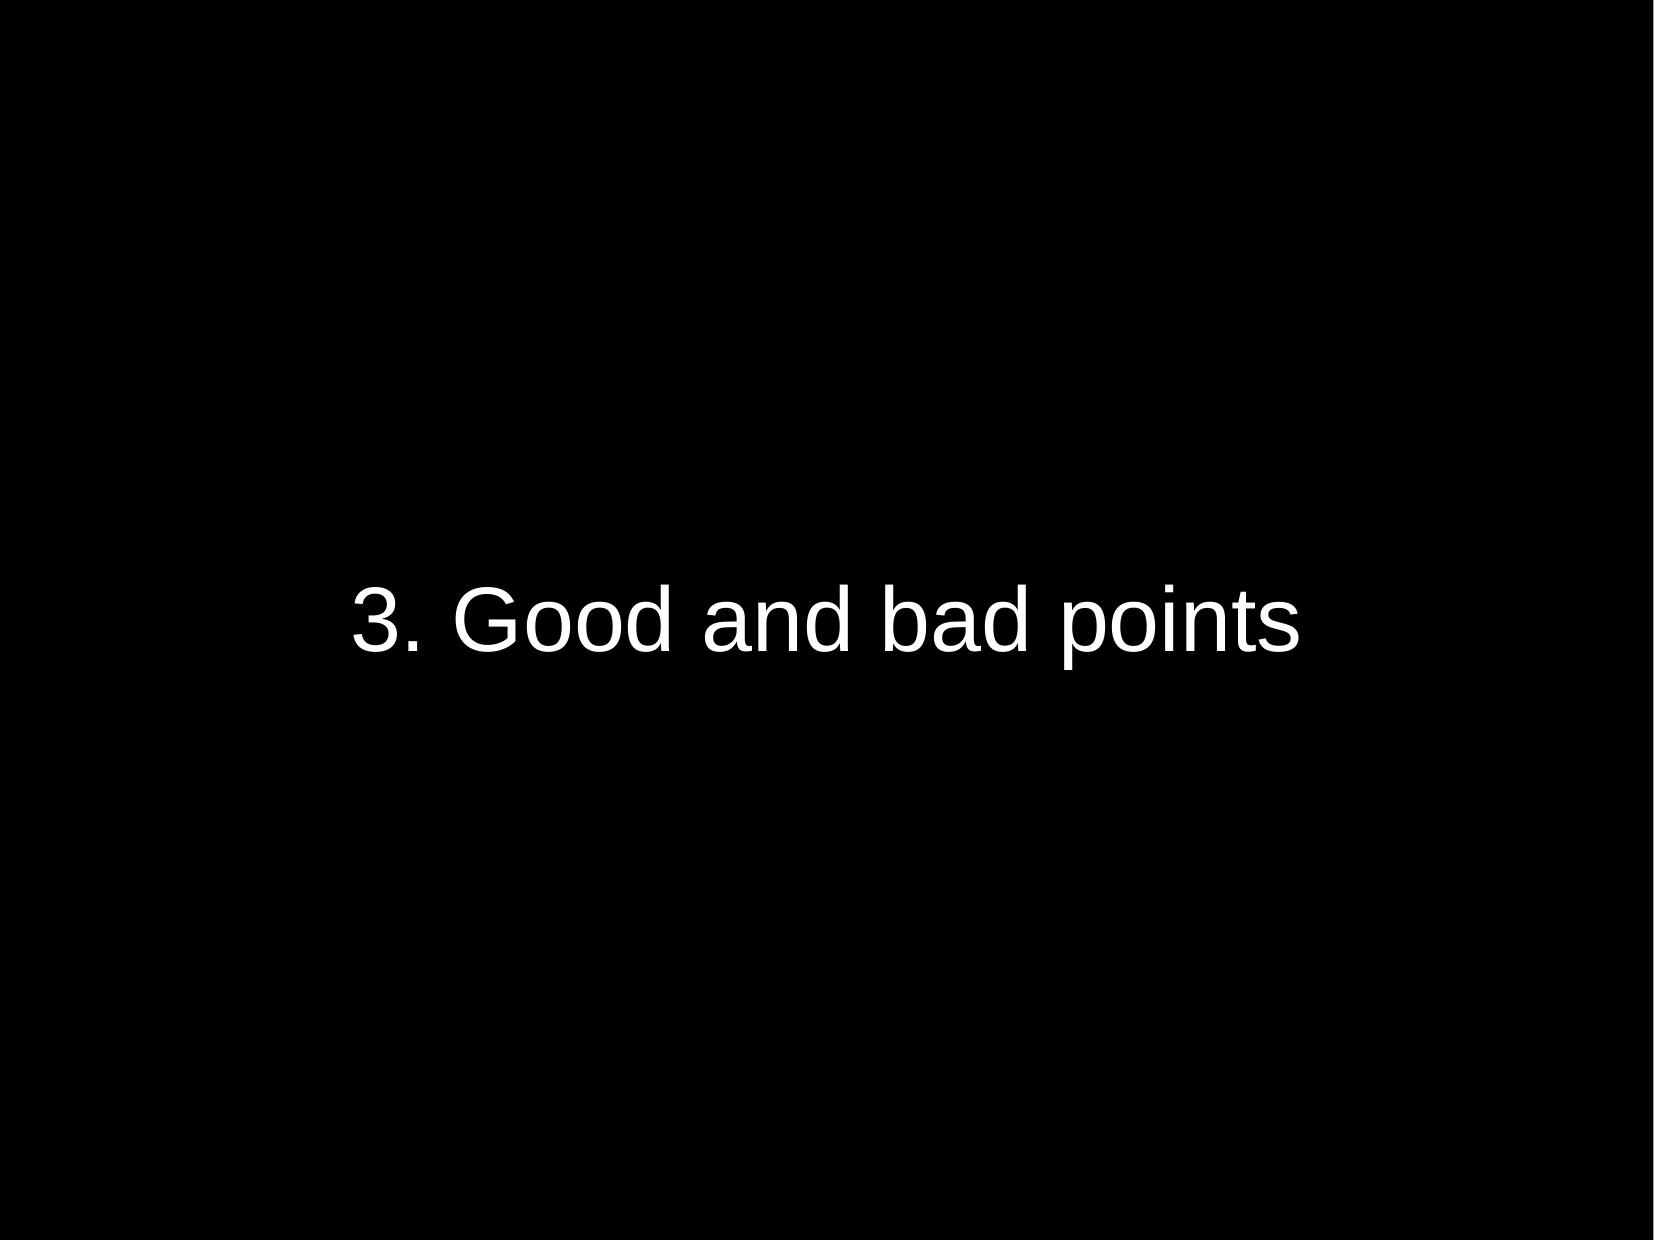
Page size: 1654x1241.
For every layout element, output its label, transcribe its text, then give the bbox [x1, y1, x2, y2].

title 3. Good and bad points [82, 516, 1571, 724]
